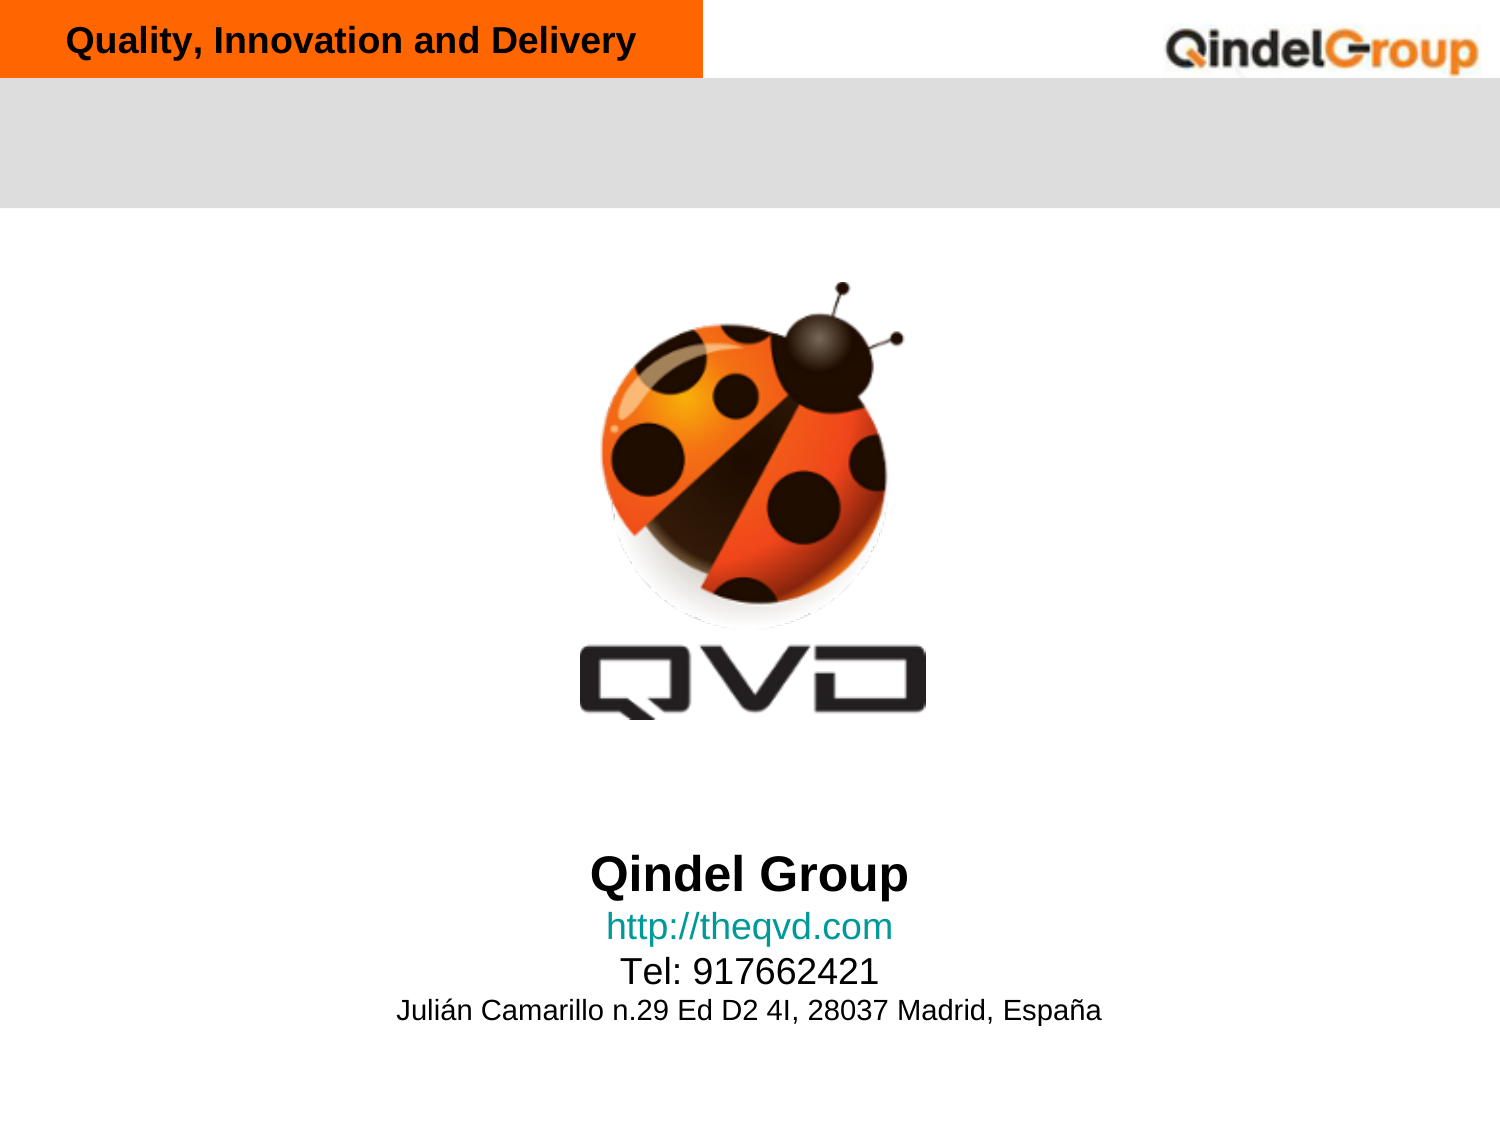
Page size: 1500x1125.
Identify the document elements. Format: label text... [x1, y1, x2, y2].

text_box Qindel Group http://theqvd.com Tel: 917662421 Julián Camarillo n.29 Ed D2 4I, 28037 Madrid, España [381, 834, 1118, 1035]
picture [580, 282, 926, 720]
picture [1163, 23, 1481, 78]
